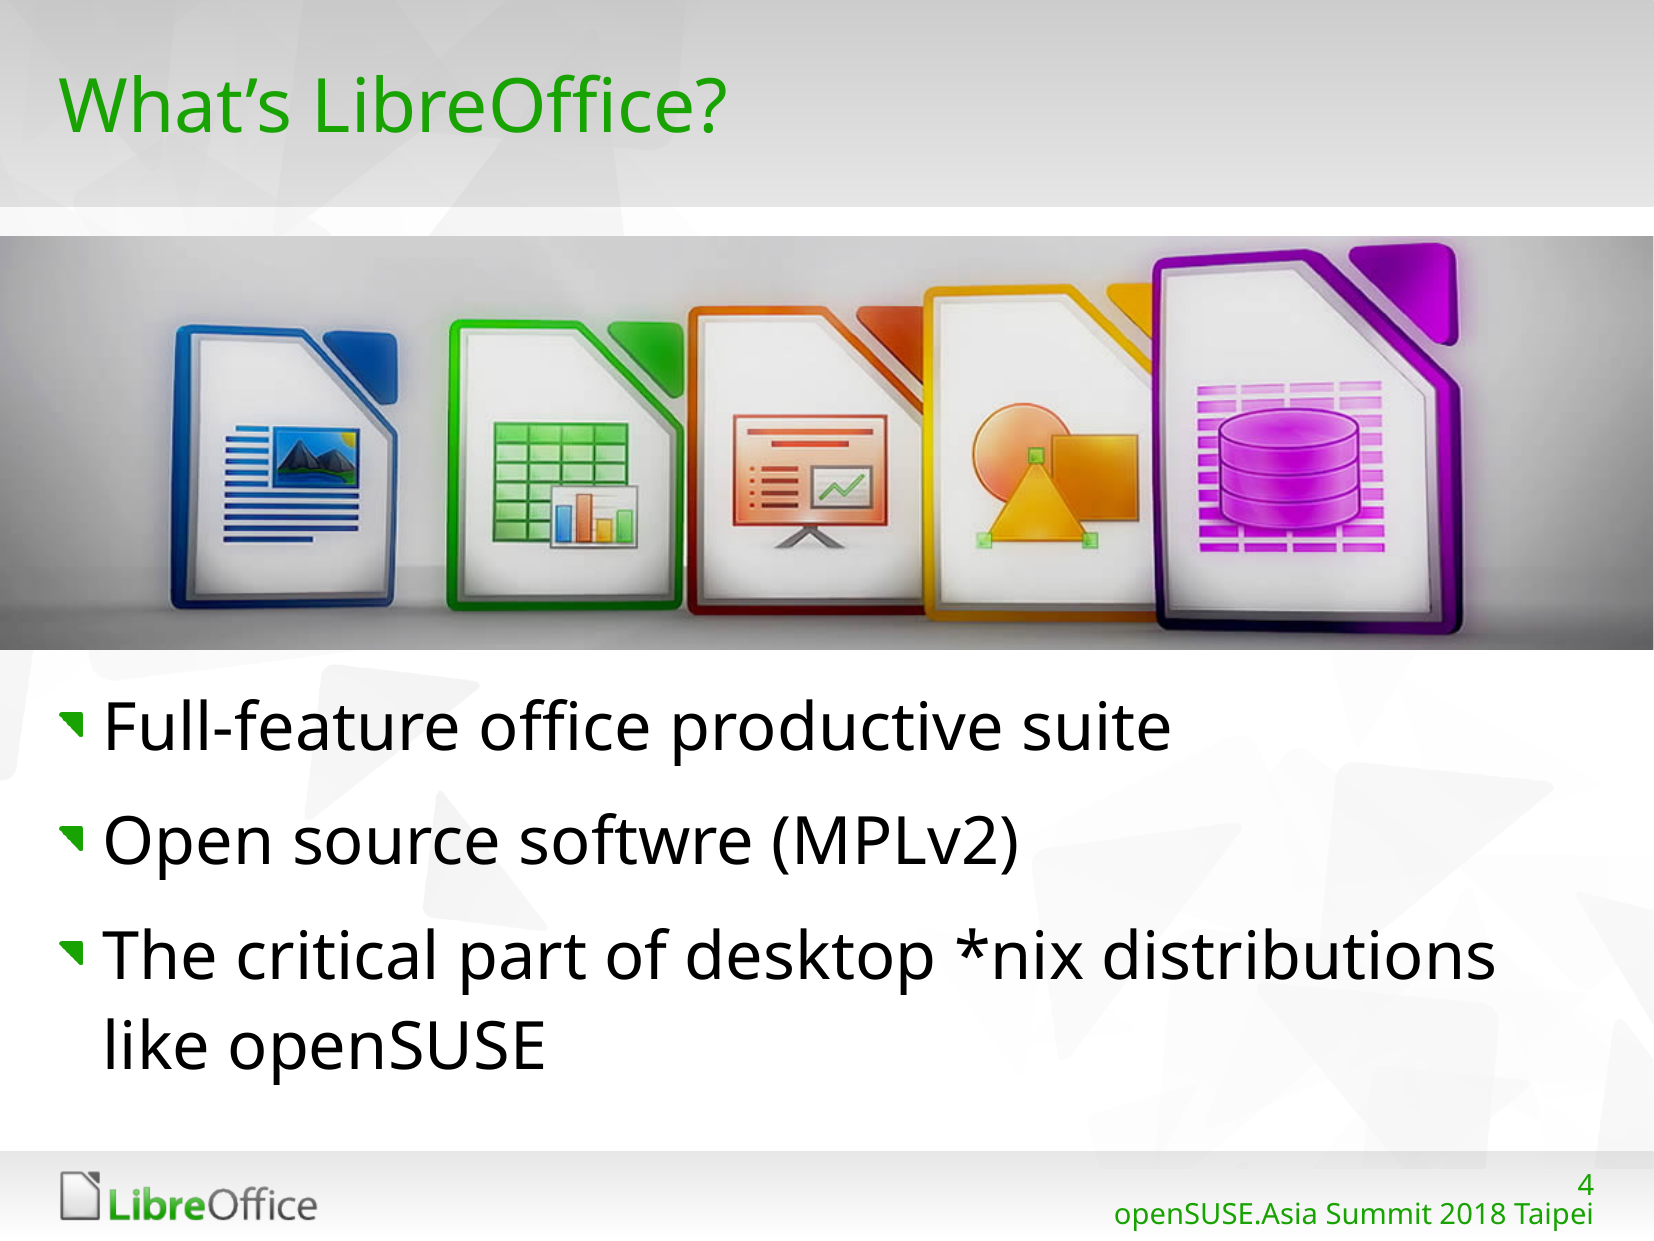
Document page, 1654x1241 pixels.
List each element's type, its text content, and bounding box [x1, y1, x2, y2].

picture [0, 0, 1654, 1169]
list Full-feature office productive suite Open source softwre (MPLv2) The critical part of desktop *nix distributions like openSUSE [59, 679, 1595, 1122]
title What’s LibreOffice? [59, 29, 1595, 178]
picture [41, 1152, 337, 1240]
